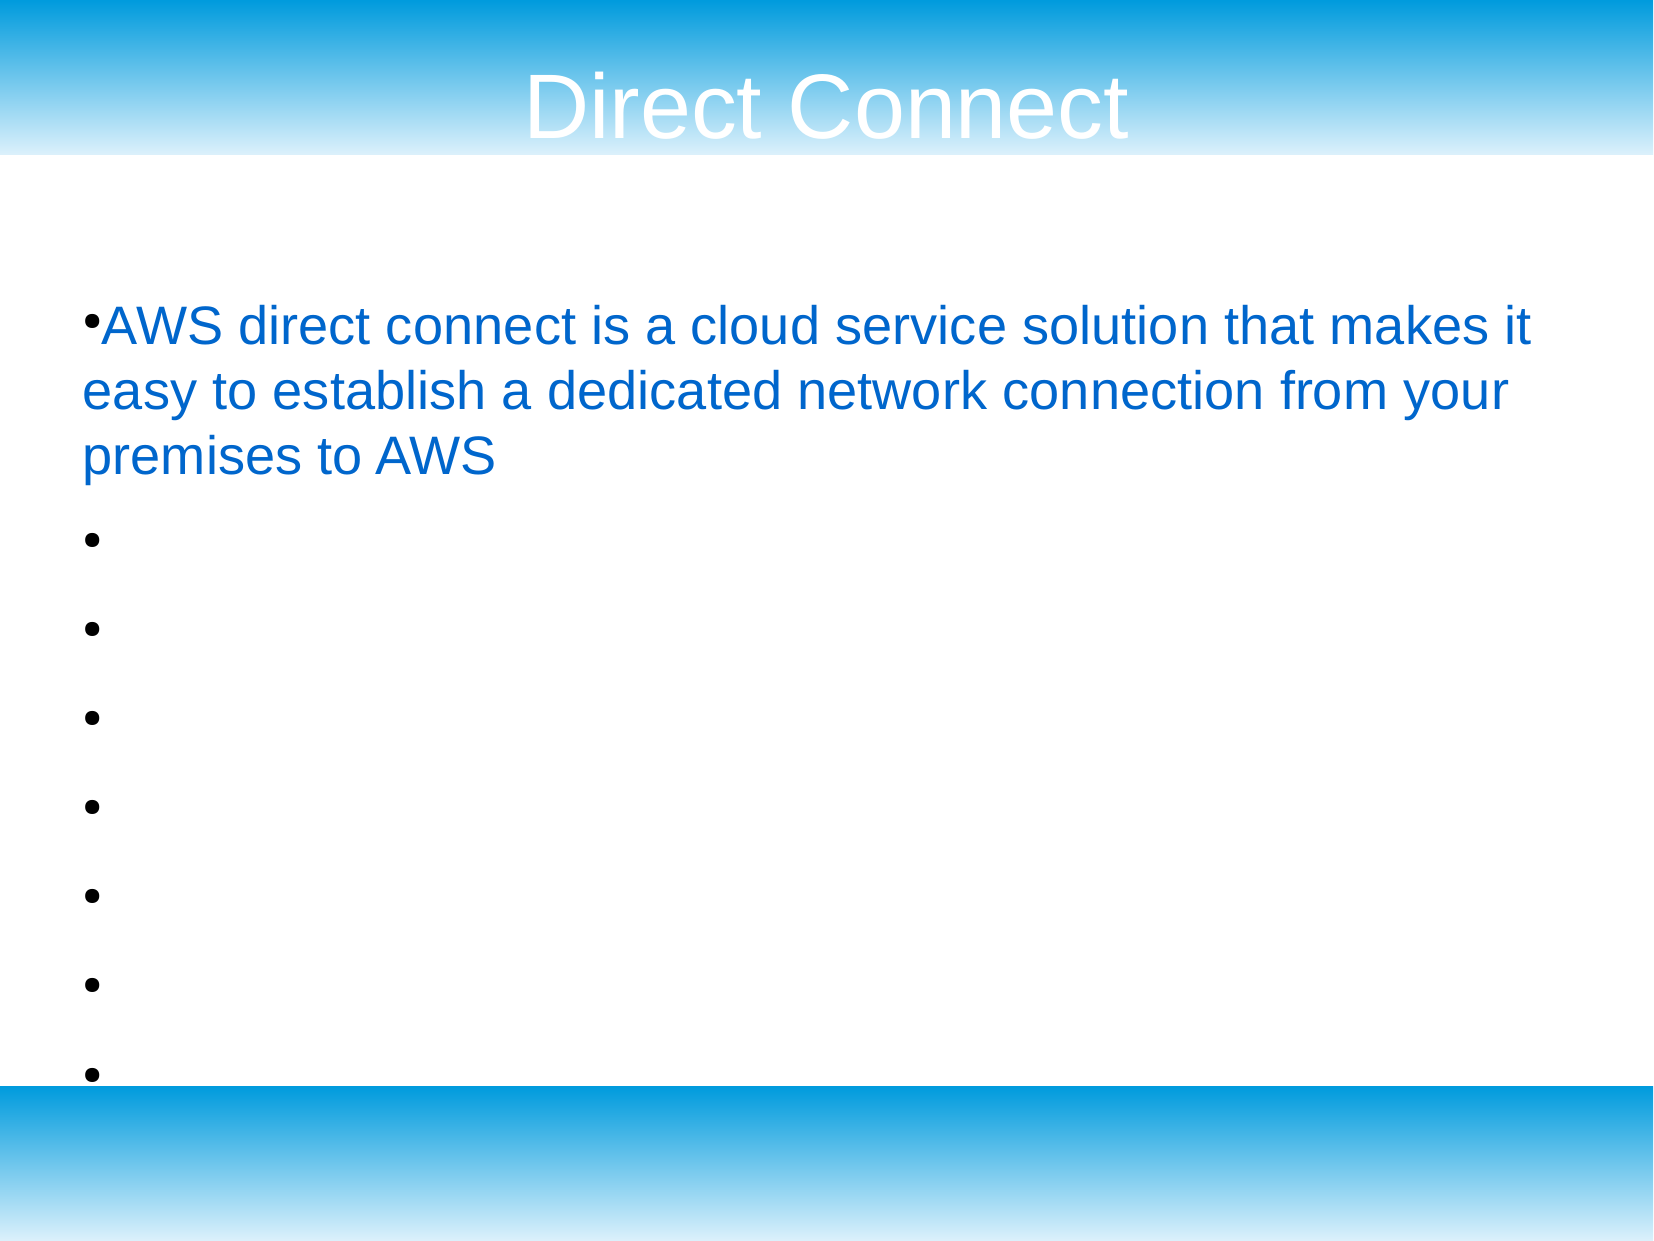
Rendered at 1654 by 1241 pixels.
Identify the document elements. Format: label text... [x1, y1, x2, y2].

title Direct Connect [82, 49, 1571, 155]
list AWS direct connect is a cloud service solution that makes it easy to establish a dedicated network connection from your premises to AWS [82, 290, 1571, 1010]
